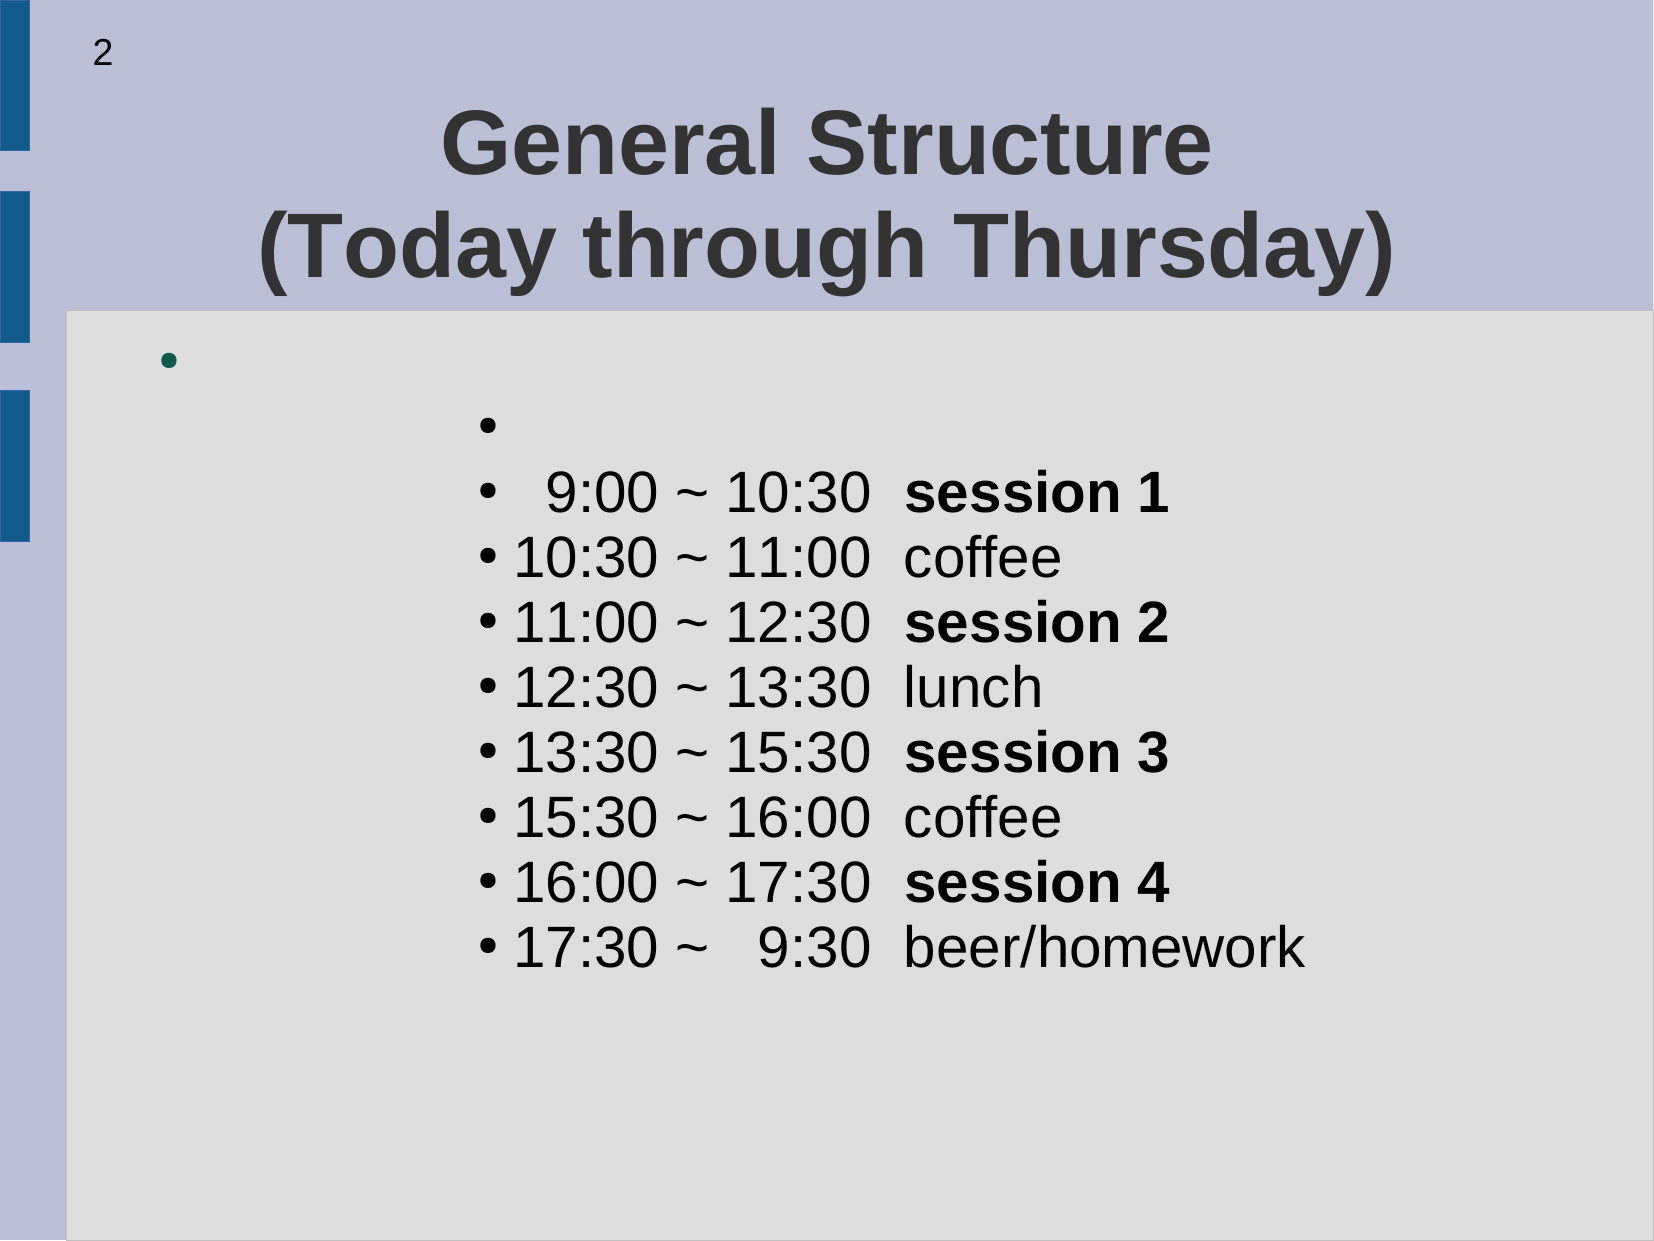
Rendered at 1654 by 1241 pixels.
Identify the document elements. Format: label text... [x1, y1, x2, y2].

text_box <number> [78, 23, 279, 97]
title General Structure (Today through Thursday) [121, 91, 1534, 299]
list 9:00 ~ 10:30 session 1 10:30 ~ 11:00 coffee 11:00 ~ 12:30 session 2 12:30 ~ 13:30 lunch 13:30 ~ 15:30 session 3 15:30 ~ 16:00 coffee 16:00 ~ 17:30 session 4 17:30 ~ 9:30 beer/homework [123, 330, 1622, 1112]
